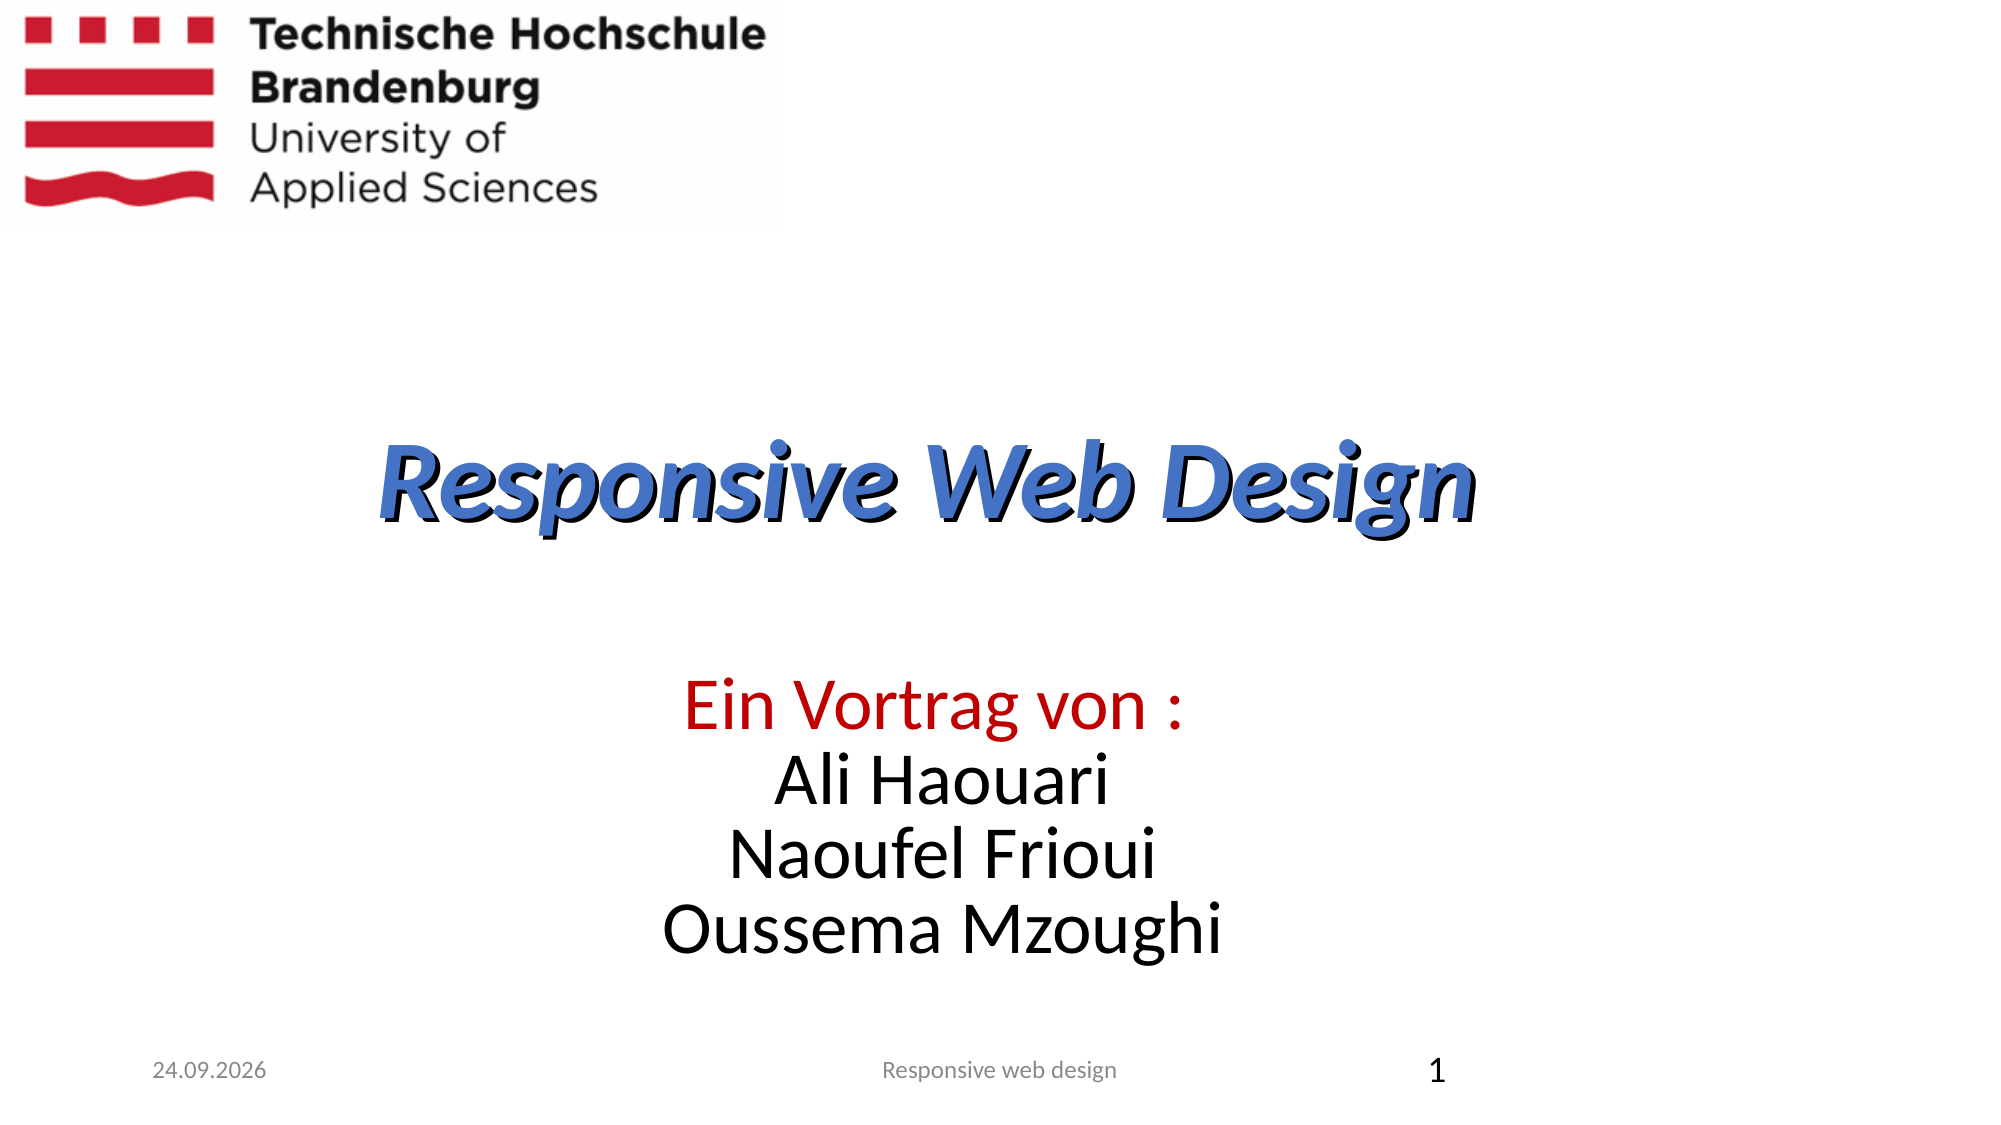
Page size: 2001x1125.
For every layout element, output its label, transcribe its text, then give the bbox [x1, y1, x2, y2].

subtitle Ein Vortrag von : Ali Haouari Naoufel Frioui Oussema Mzoughi [155, 548, 1715, 958]
text_box Responsive web design [662, 1042, 1338, 1103]
text_box Responsive Web Design [228, 426, 1600, 554]
picture [0, 0, 782, 227]
text_box 2017/4/30 [137, 1042, 588, 1103]
text_box [1412, 1042, 1863, 1103]
